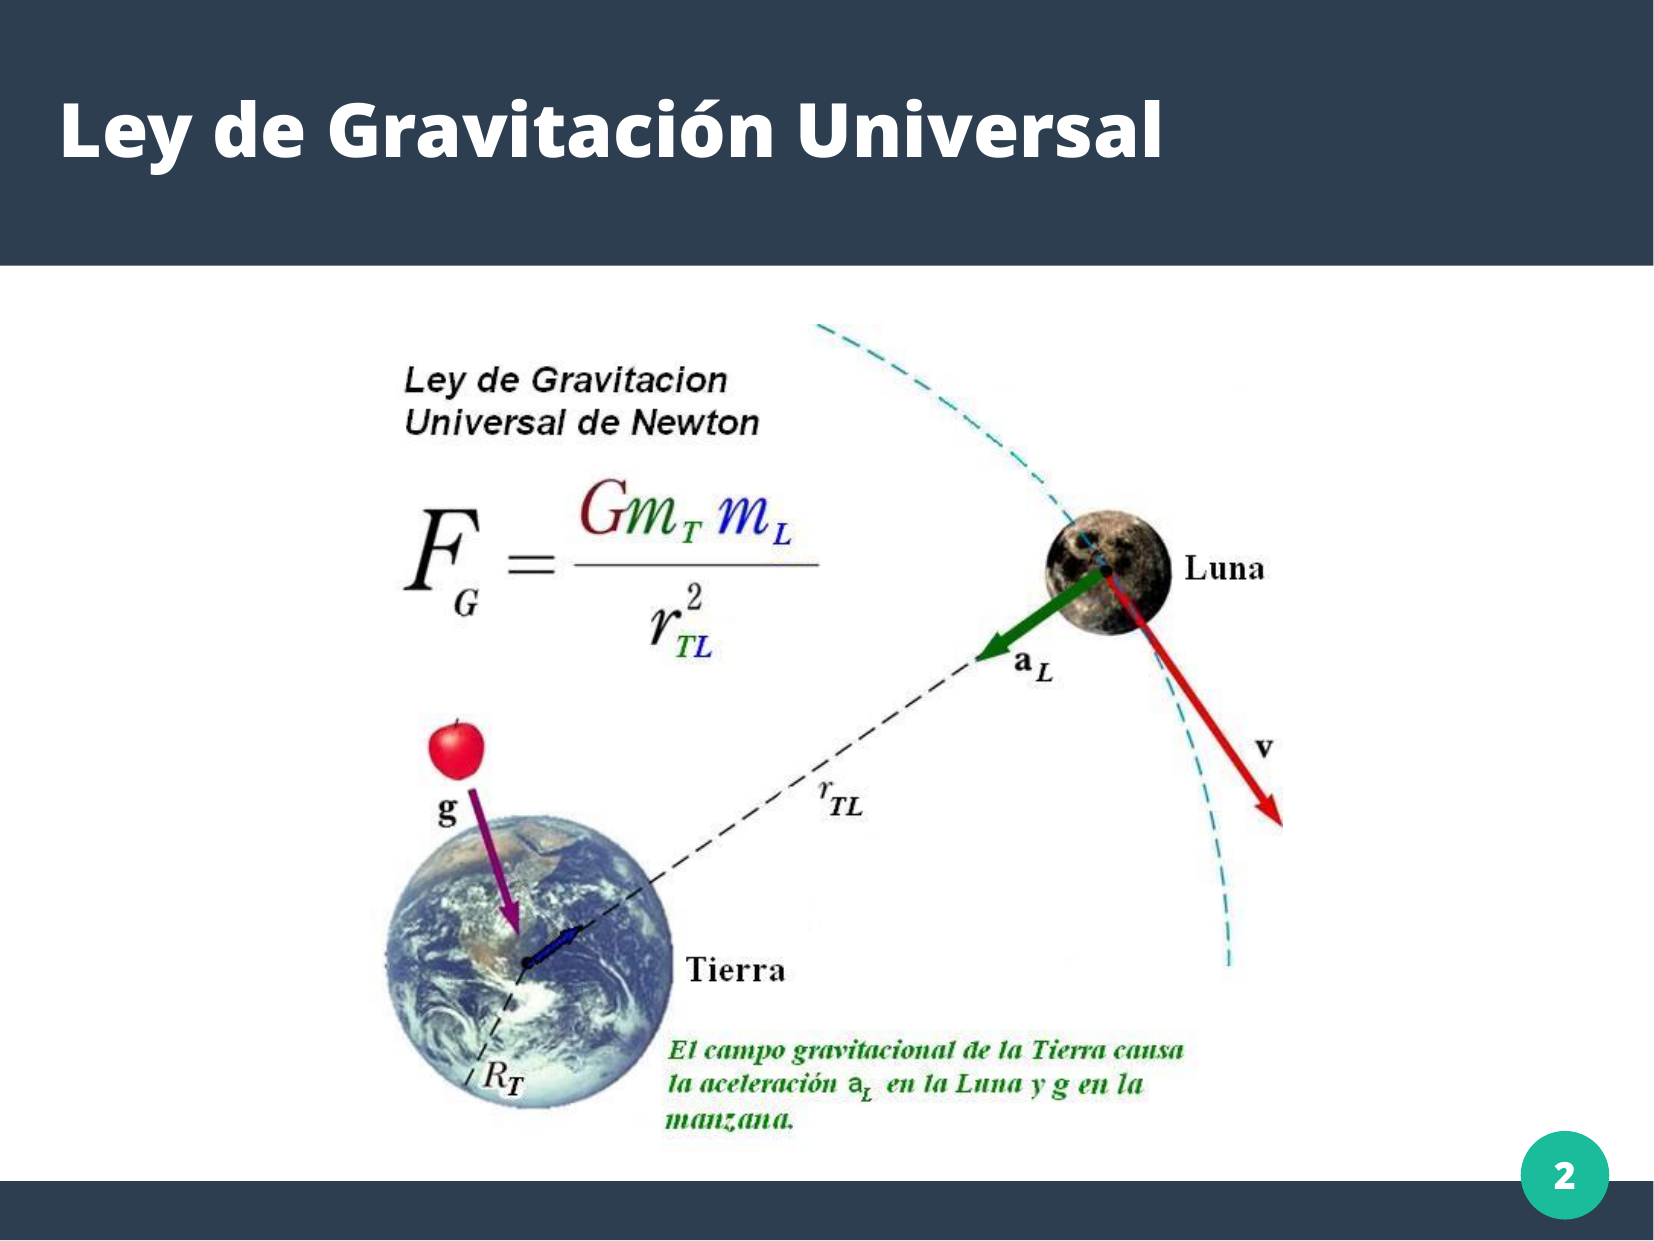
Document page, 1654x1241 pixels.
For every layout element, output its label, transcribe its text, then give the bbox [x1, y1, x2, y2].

picture [370, 324, 1283, 1152]
title Ley de Gravitación Universal [59, 49, 1595, 207]
